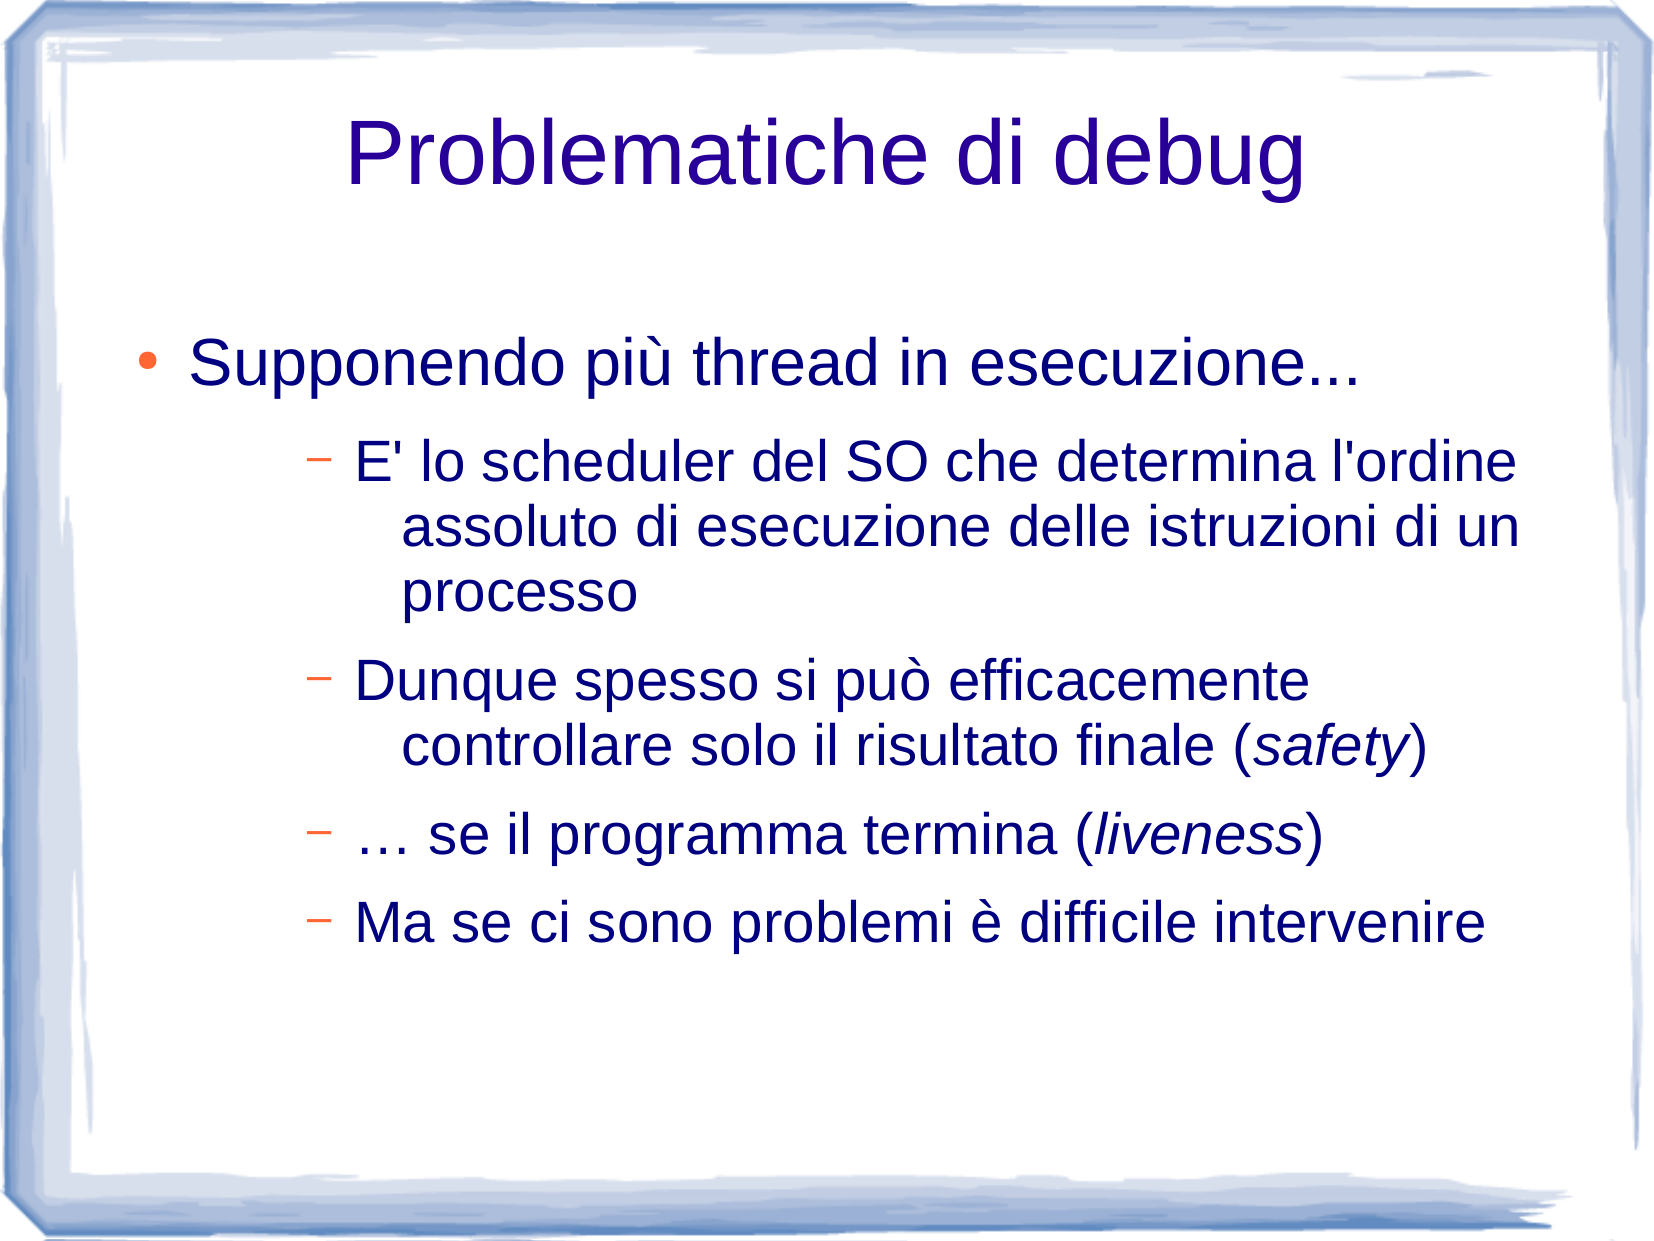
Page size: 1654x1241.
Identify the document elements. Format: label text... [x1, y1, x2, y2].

title Problematiche di debug [82, 49, 1571, 257]
list Supponendo più thread in esecuzione... E' lo scheduler del SO che determina l'ordine assoluto di esecuzione delle istruzioni di un processo Dunque spesso si può efficacemente controllare solo il risultato finale (safety) … se il programma termina (liveness) Ma se ci sono problemi è difficile intervenire [118, 324, 1571, 1045]
picture [0, 0, 1654, 1241]
